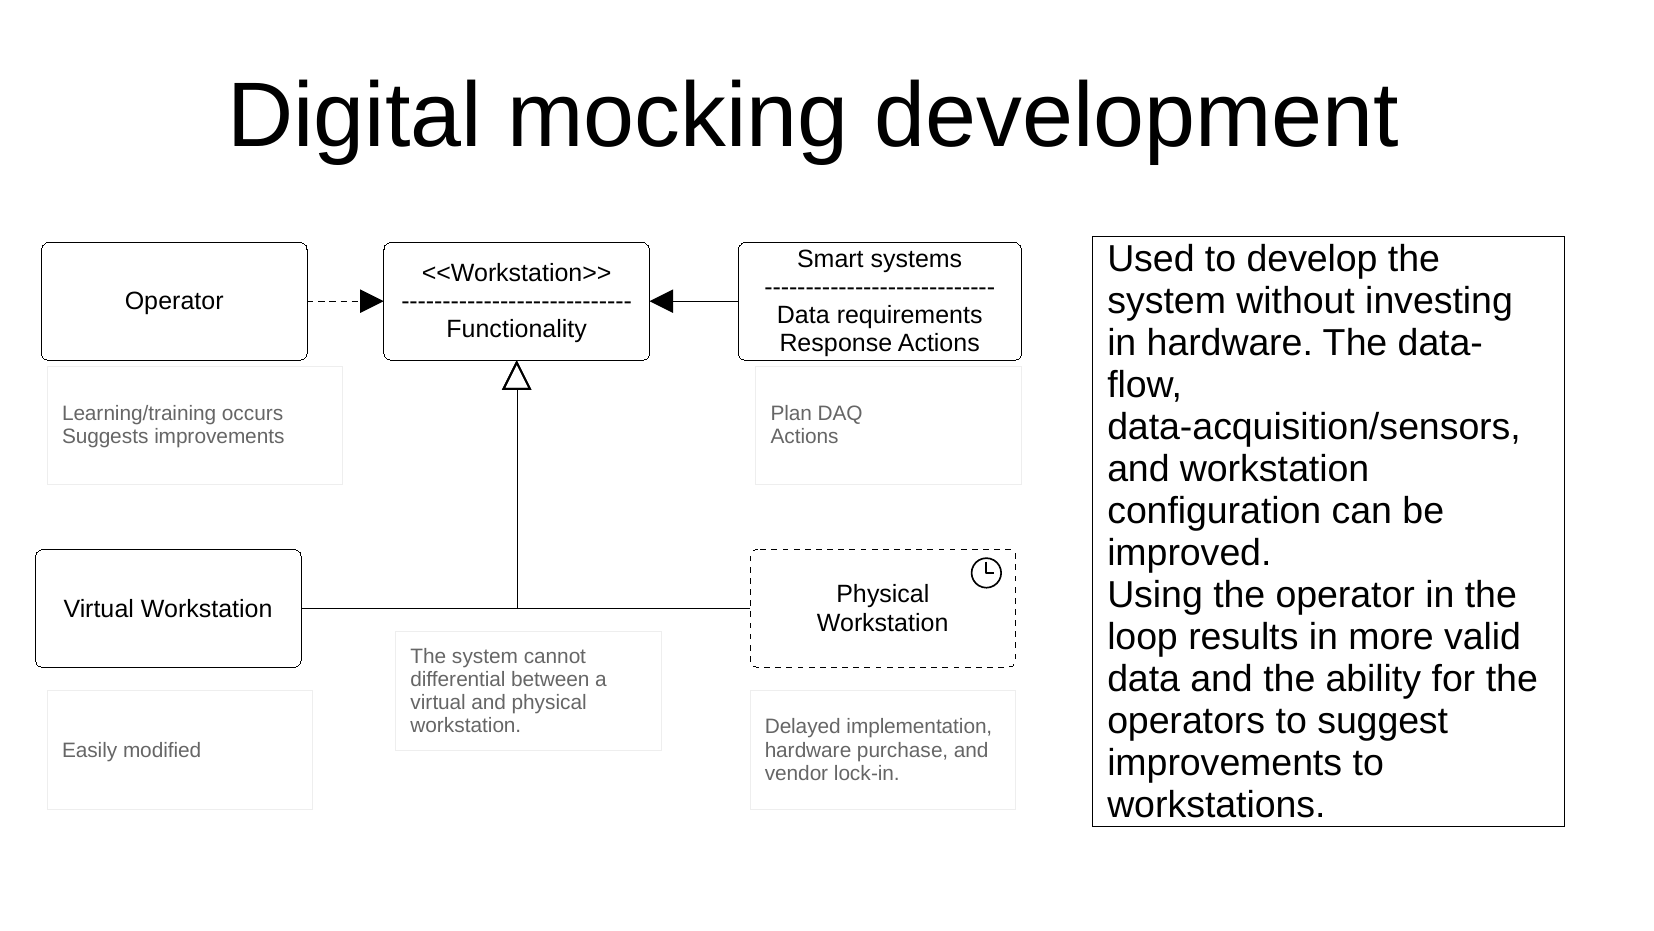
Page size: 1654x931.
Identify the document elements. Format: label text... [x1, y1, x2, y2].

text_box Operator [41, 242, 308, 361]
text_box <<Workstation>> ---------------------------- Functionality [383, 242, 650, 361]
title Digital mocking development [82, 37, 1571, 193]
text_box The system cannot differential between a virtual and physical workstation. [395, 631, 662, 751]
text_box Physical Workstation [750, 549, 1016, 668]
text_box Smart systems ---------------------------- Data requirements Response Actions [738, 242, 1022, 361]
text_box Learning/training occurs Suggests improvements [47, 366, 343, 485]
text_box Plan DAQ Actions [755, 366, 1022, 485]
text_box Virtual Workstation [35, 549, 302, 668]
text_box Easily modified [47, 690, 313, 810]
text_box [956, 543, 1016, 603]
text_box Used to develop the system without investing in hardware. The data-flow, data-acquisition/sensors, and workstation configuration can be improved. Using the operator in the loop results in more valid data and the ability for the operators to suggest improvements to workstations. [1092, 236, 1565, 827]
text_box Delayed implementation, hardware purchase, and vendor lock-in. [750, 690, 1016, 810]
